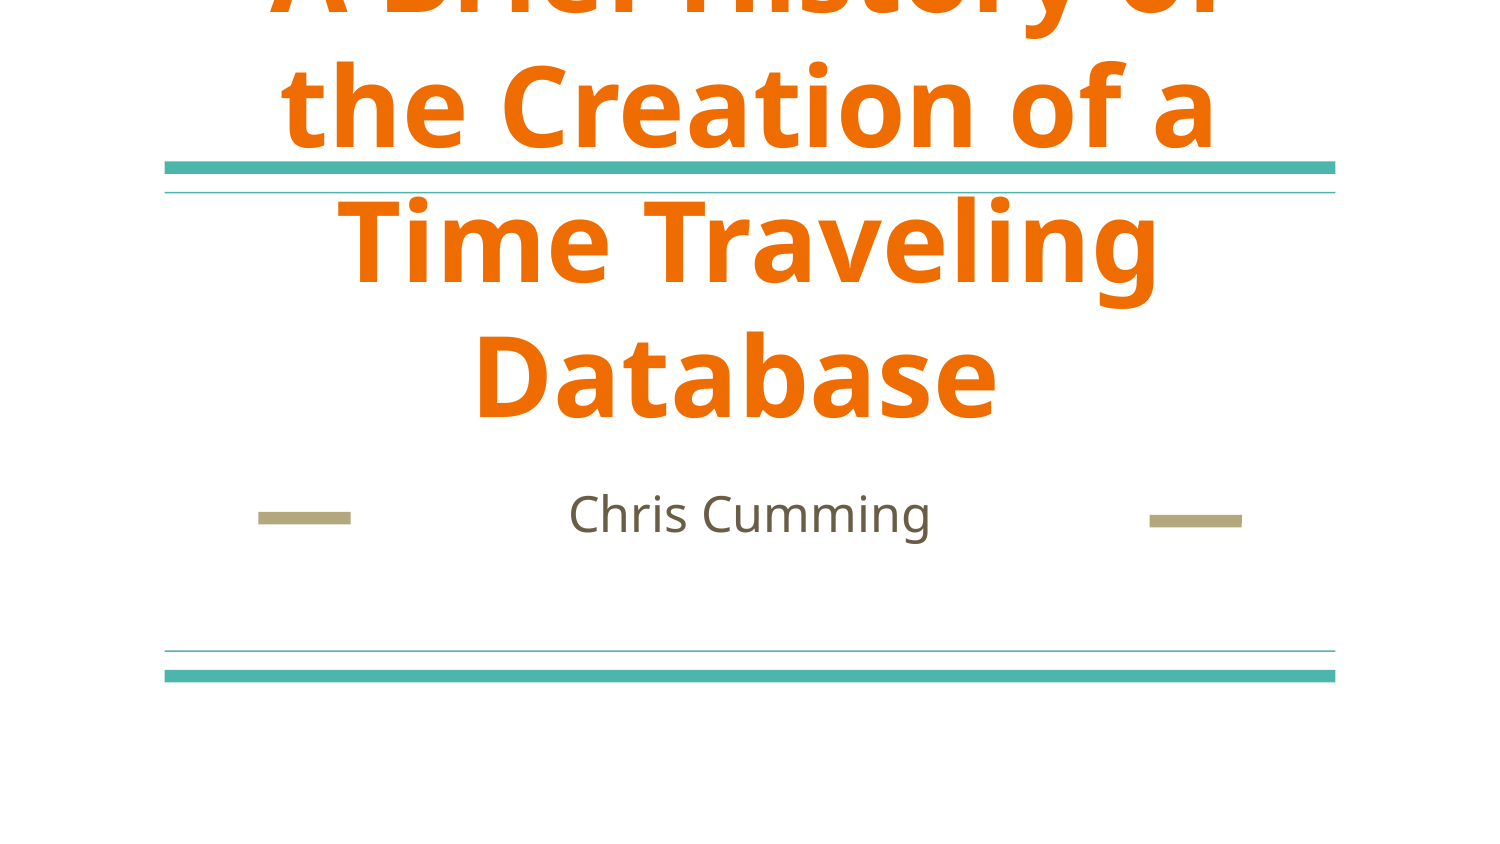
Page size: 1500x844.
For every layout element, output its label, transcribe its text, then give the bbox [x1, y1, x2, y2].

subtitle Chris Cumming [350, 467, 1150, 598]
title A Brief History of the Creation of a Time Traveling Database [164, 287, 1336, 456]
